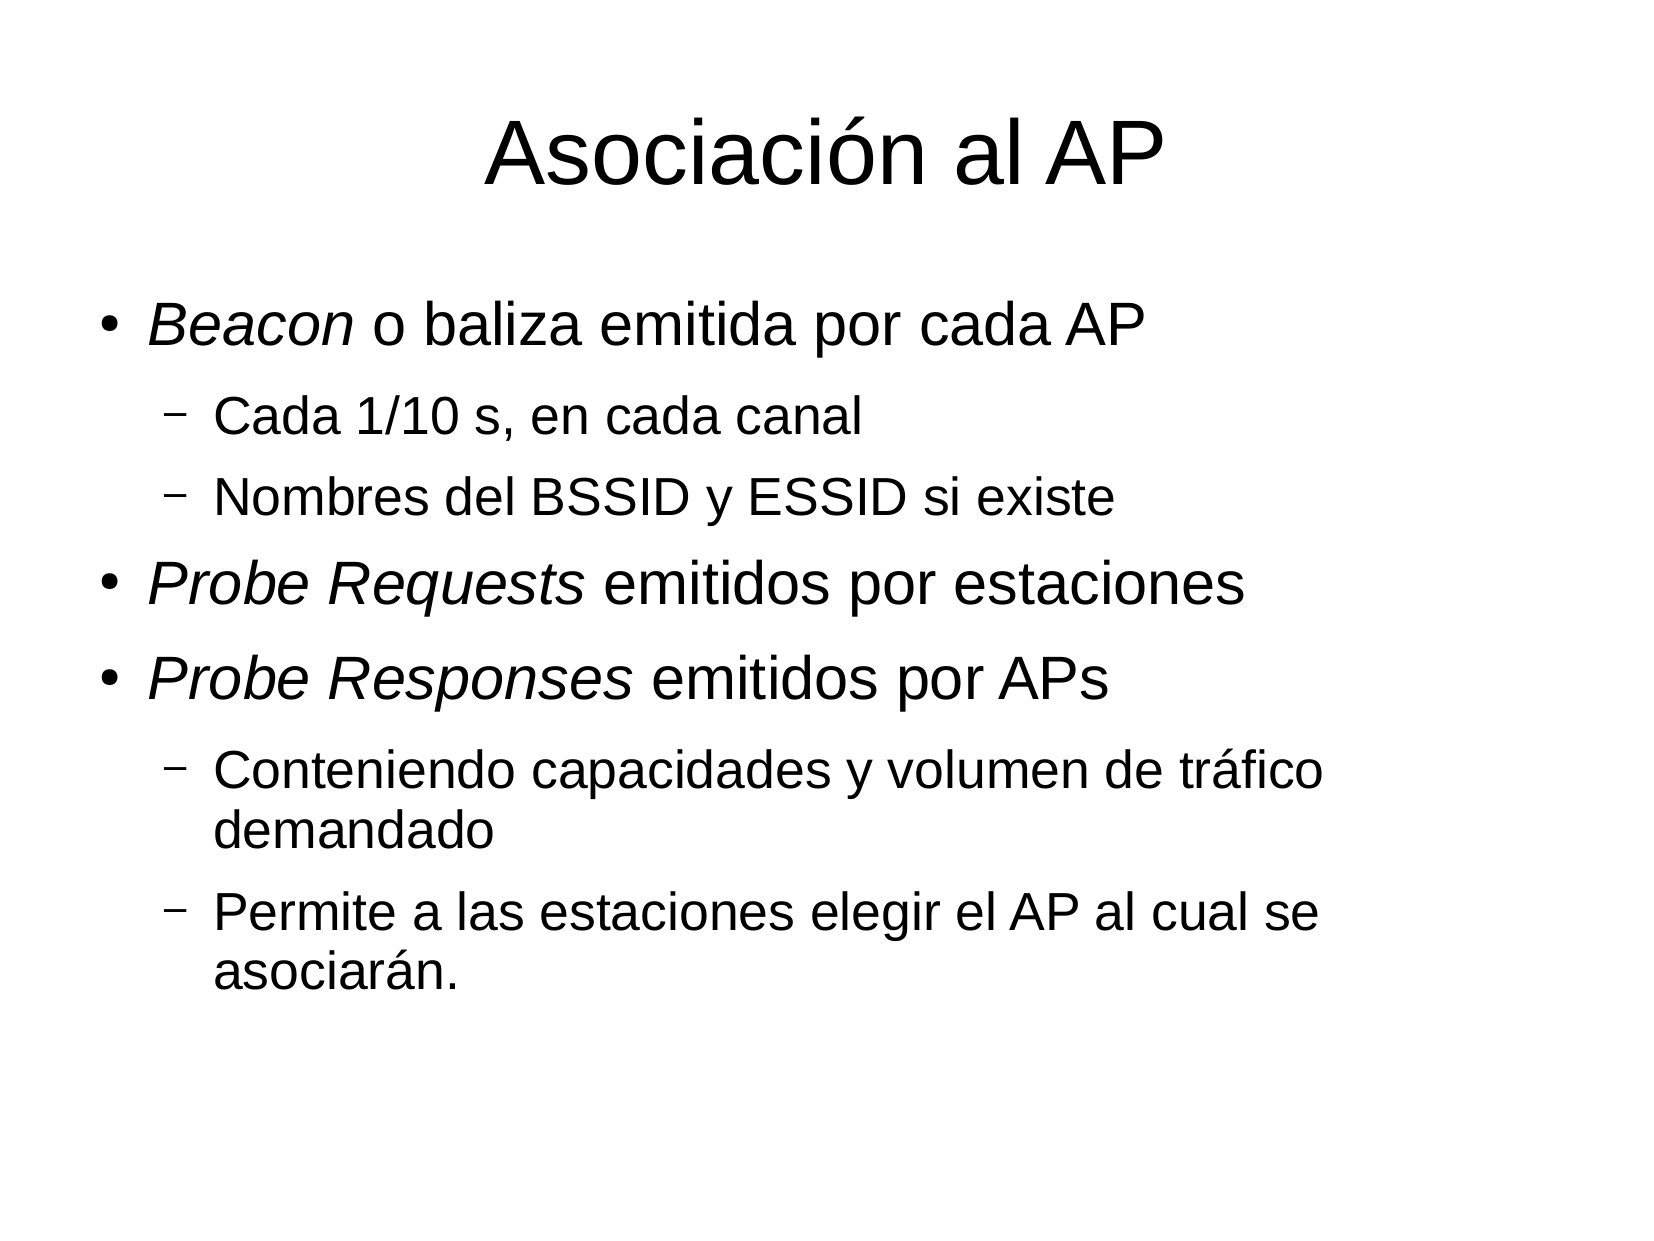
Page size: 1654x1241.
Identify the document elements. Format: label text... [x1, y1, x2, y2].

title Asociación al AP [82, 49, 1571, 257]
list Beacon o baliza emitida por cada AP Cada 1/10 s, en cada canal Nombres del BSSID y ESSID si existe Probe Requests emitidos por estaciones Probe Responses emitidos por APs Conteniendo capacidades y volumen de tráfico demandado Permite a las estaciones elegir el AP al cual se asociarán. [82, 290, 1571, 1010]
